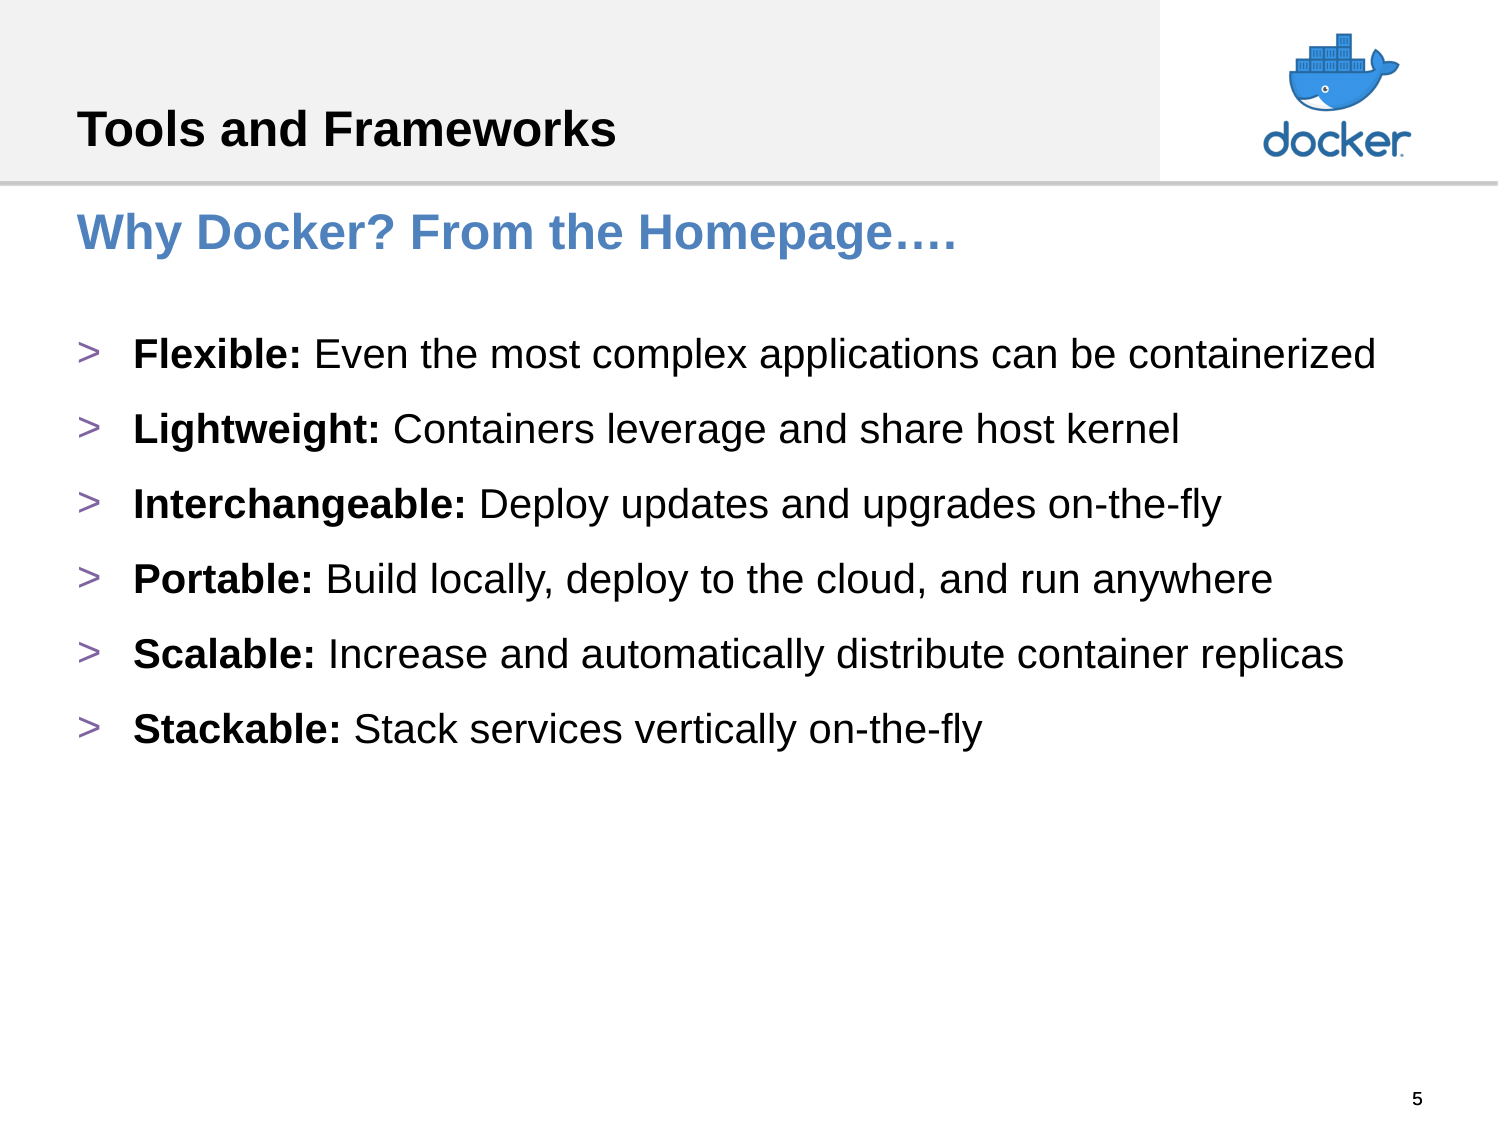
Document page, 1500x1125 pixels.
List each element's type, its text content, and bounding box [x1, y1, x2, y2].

text_box Tools and Frameworks [76, 39, 1042, 157]
picture [1210, 22, 1465, 166]
text_box Why Docker? From the Homepage…. [76, 200, 1424, 259]
text_box Flexible: Even the most complex applications can be containerized Lightweight: Containers leverage and share host kernel Interchangeable: Deploy updates and upgrades on-the-fly Portable: Build locally, deploy to the cloud, and run anywhere Scalable: Increase and automatically distribute container replicas Stackable: Stack services vertically on-the-fly [76, 302, 1424, 886]
